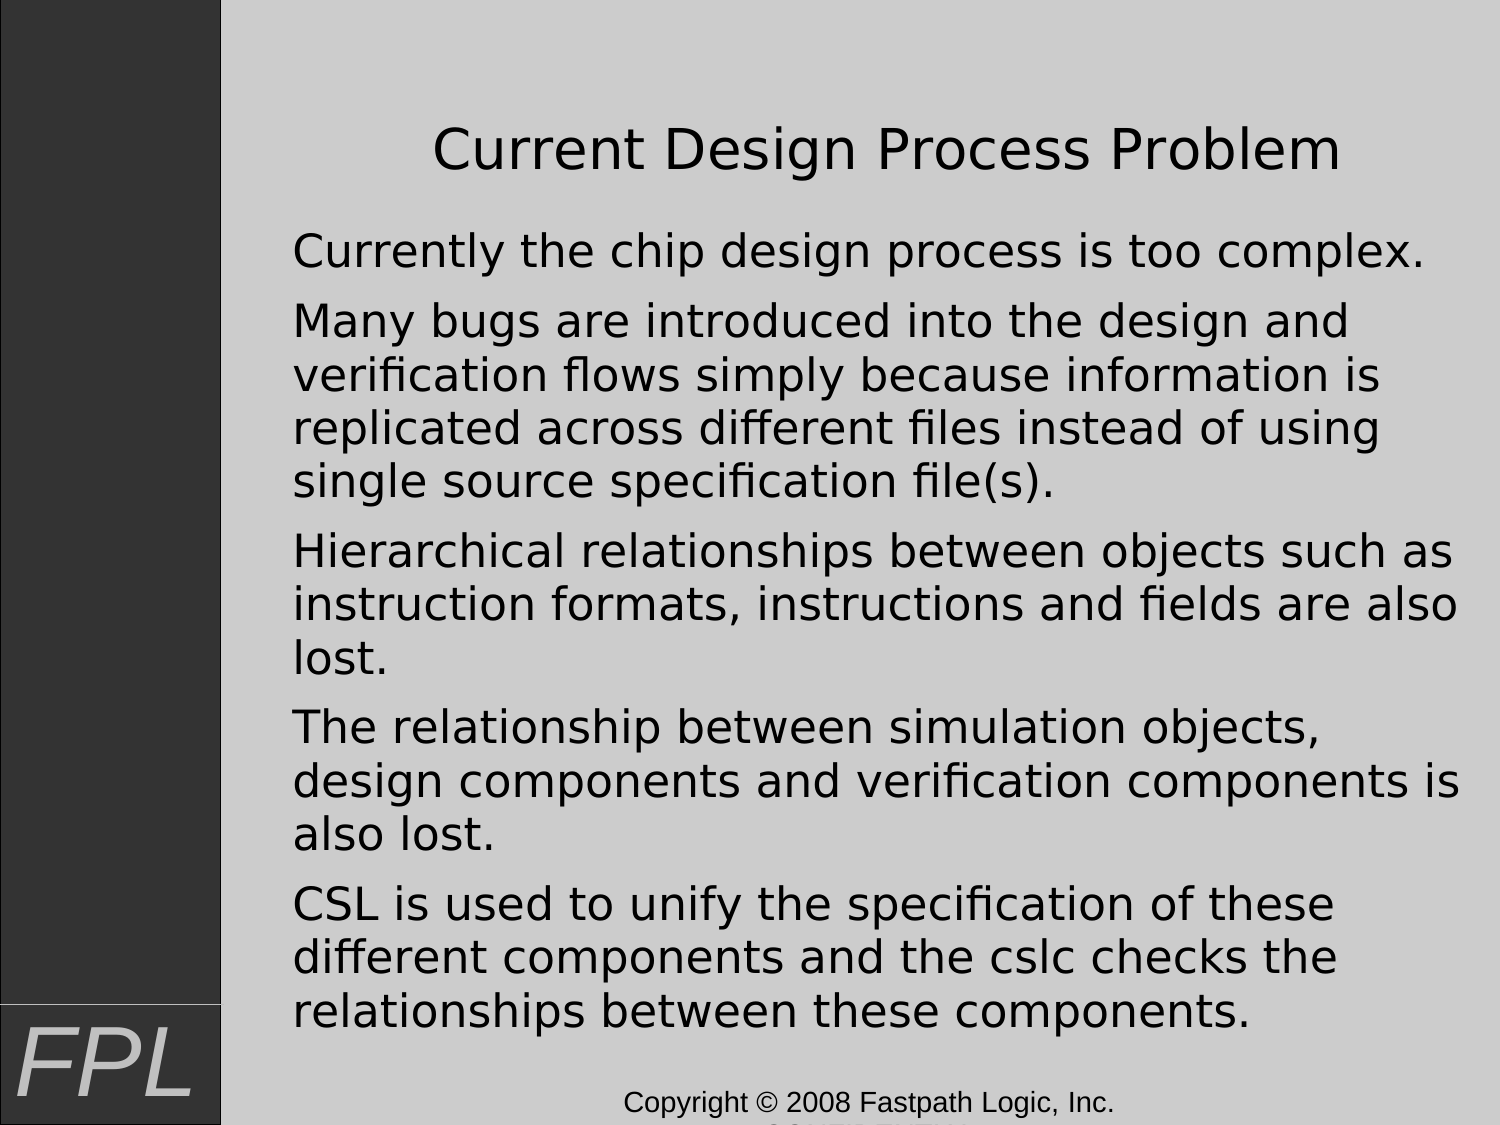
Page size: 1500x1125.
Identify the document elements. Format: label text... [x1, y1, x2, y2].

title Current Design Process Problem [387, 52, 1388, 225]
subtitle Currently the chip design process is too complex. Many bugs are introduced into the design and verification flows simply because information is replicated across different files instead of using single source specification file(s). Hierarchical relationships between objects such as instruction formats, instructions and fields are also lost. The relationship between simulation objects, design components and verification components is also lost. CSL is used to unify the specification of these different components and the cslc checks the relationships between these components. [292, 225, 1483, 1092]
